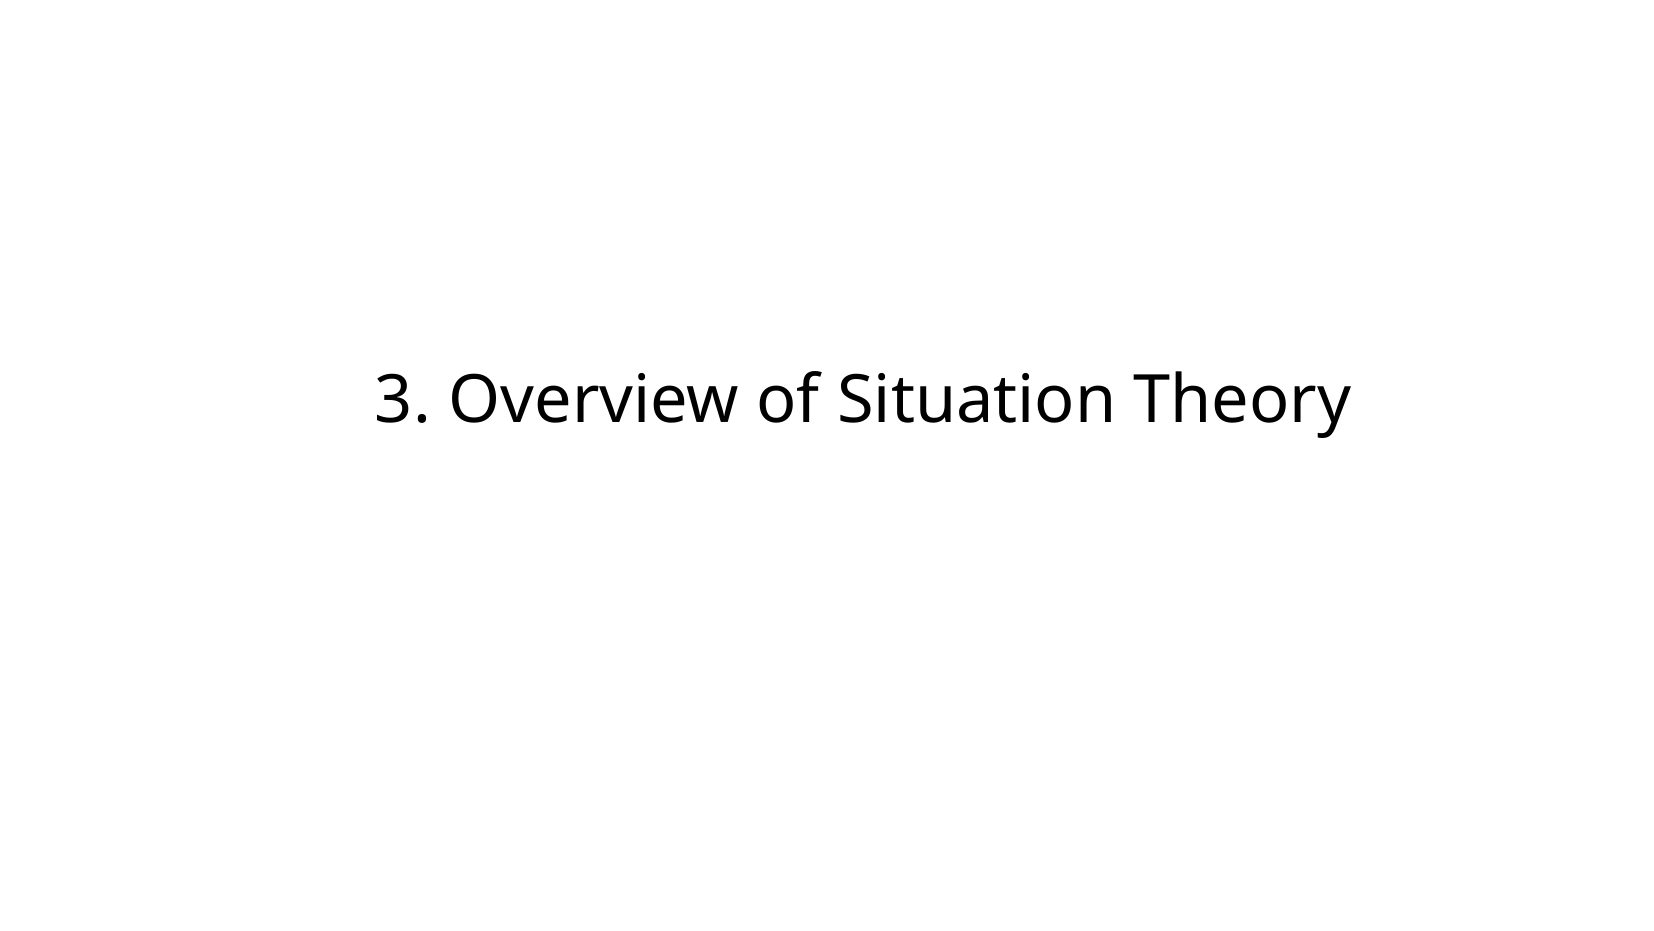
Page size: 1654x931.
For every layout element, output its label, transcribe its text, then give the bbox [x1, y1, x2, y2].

subtitle 3. Overview of Situation Theory [82, 37, 1571, 757]
